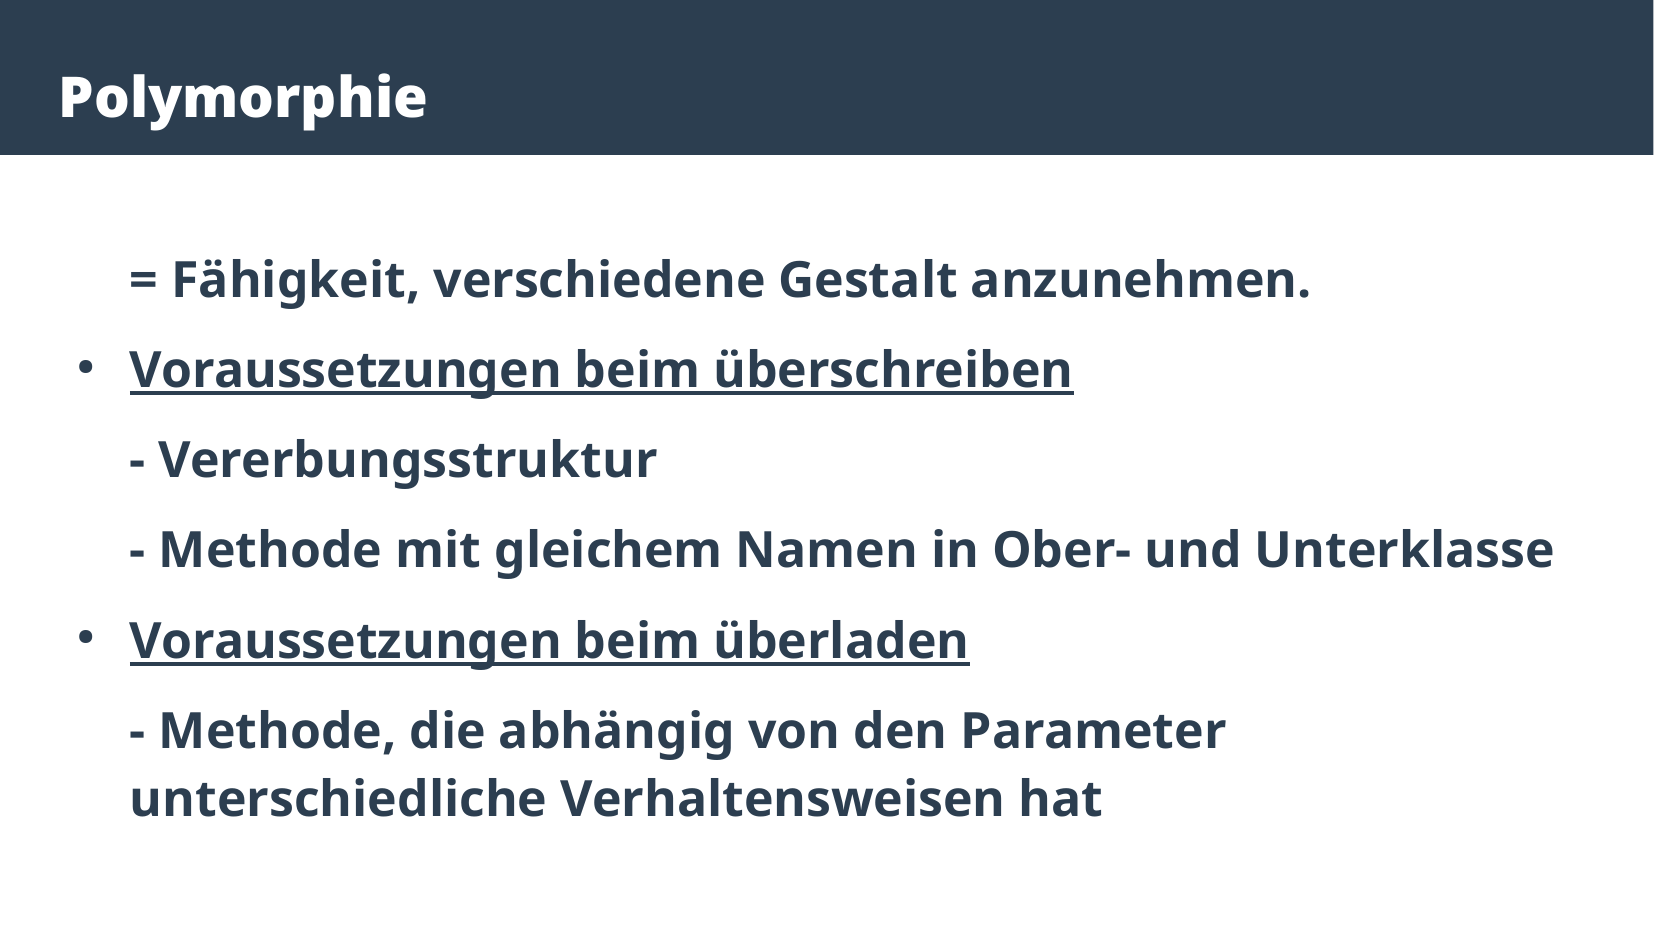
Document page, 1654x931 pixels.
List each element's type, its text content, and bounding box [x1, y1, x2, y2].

title Polymorphie [59, 37, 1595, 156]
list = Fähigkeit, verschiedene Gestalt anzunehmen. Voraussetzungen beim überschreiben - Vererbungsstruktur - Methode mit gleichem Namen in Ober- und Unterklasse Voraussetzungen beim überladen - Methode, die abhängig von den Parameter unterschiedliche Verhaltensweisen hat [59, 243, 1595, 864]
